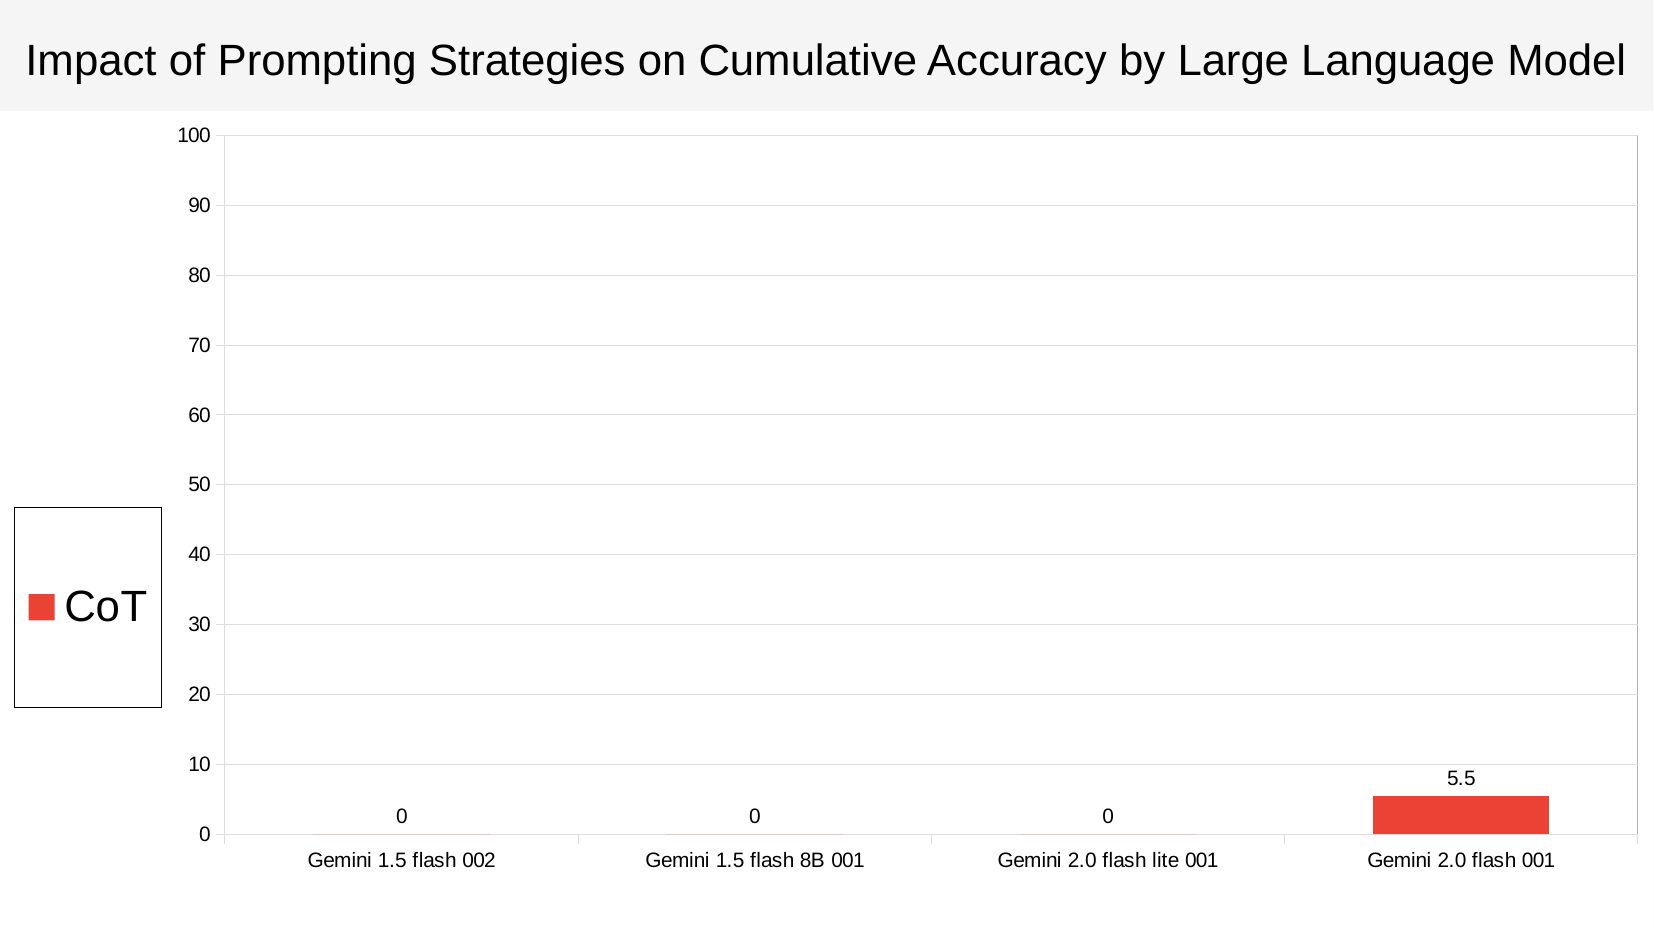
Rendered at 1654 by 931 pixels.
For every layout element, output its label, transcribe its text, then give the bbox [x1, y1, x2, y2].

chart [0, 110, 1654, 931]
title Impact of Prompting Strategies on Cumulative Accuracy by Large Language Model [0, 29, 1654, 92]
